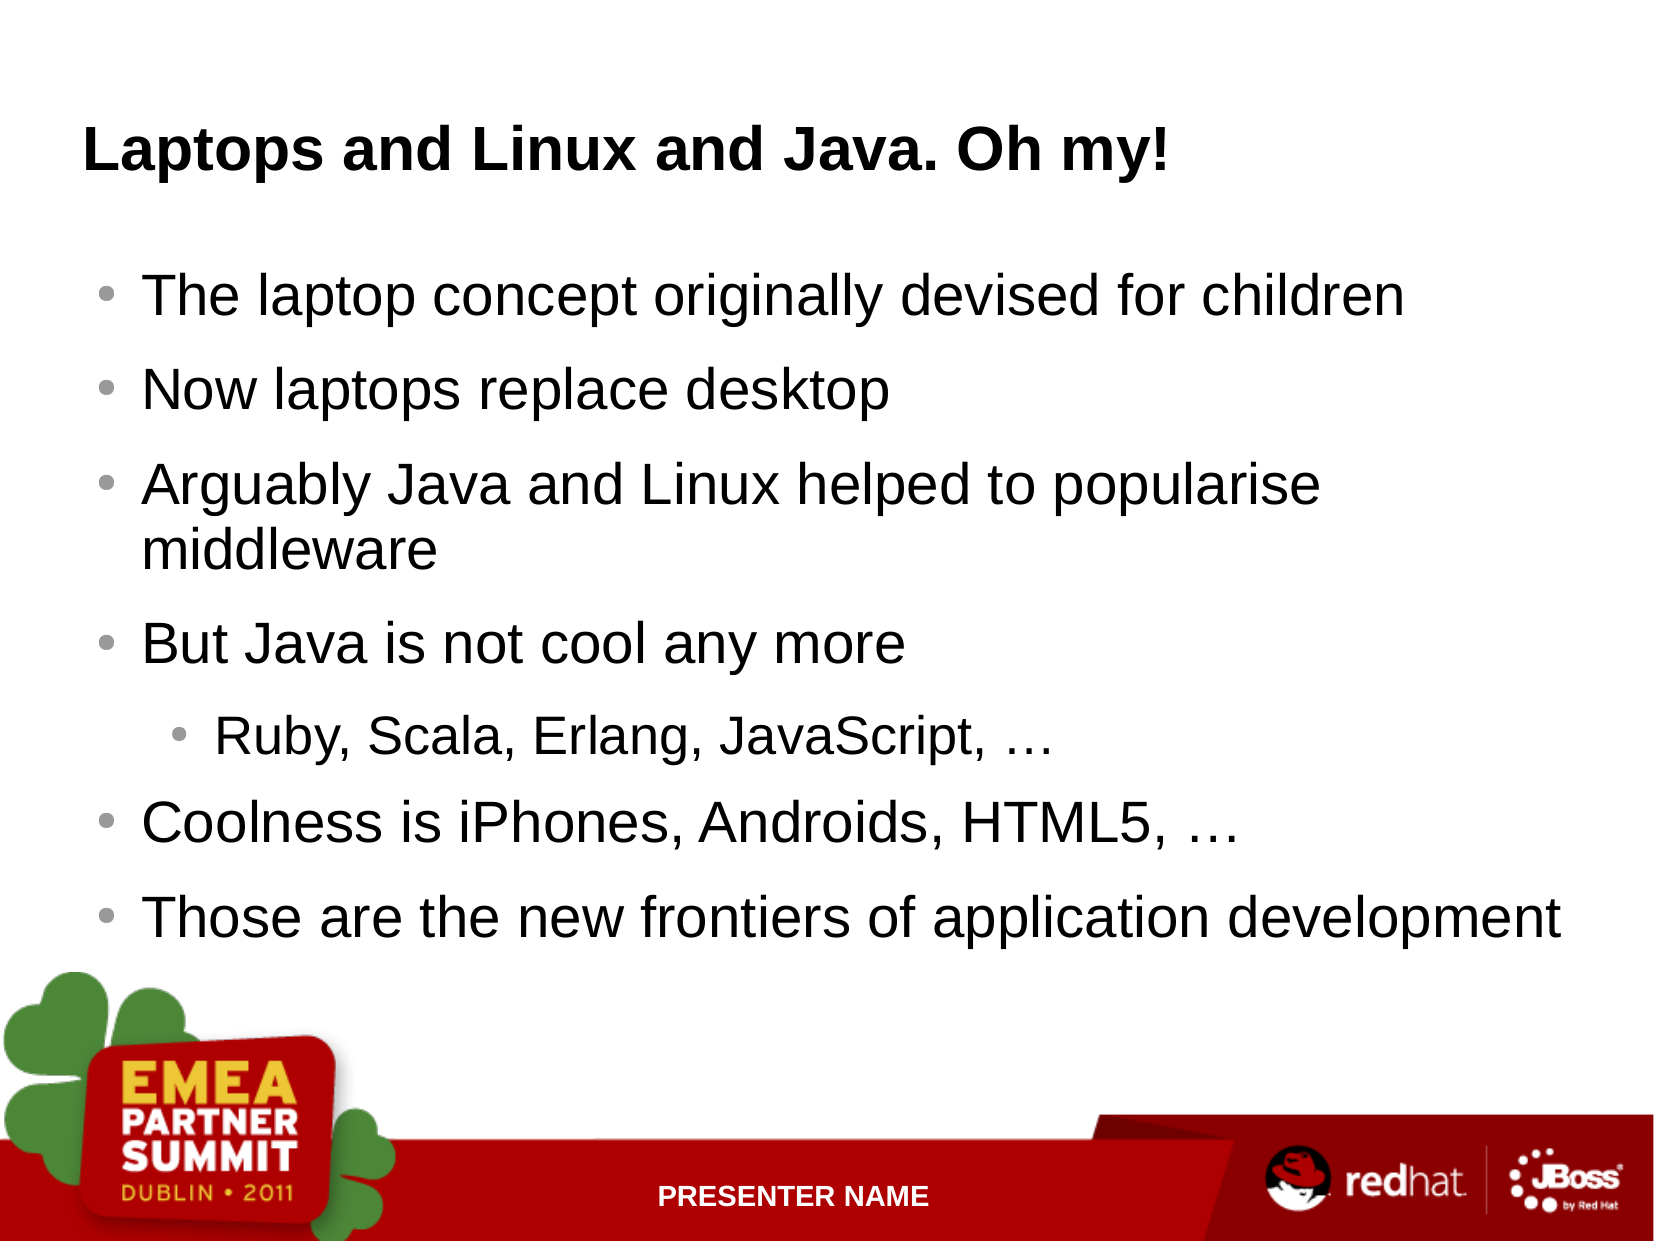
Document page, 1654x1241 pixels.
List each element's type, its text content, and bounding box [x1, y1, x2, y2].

title Laptops and Linux and Java. Oh my! [82, 62, 1571, 236]
list The laptop concept originally devised for children Now laptops replace desktop Arguably Java and Linux helped to popularise middleware But Java is not cool any more Ruby, Scala, Erlang, JavaScript, … Coolness is iPhones, Androids, HTML5, … Those are the new frontiers of application development [80, 262, 1570, 1042]
picture [0, 972, 1654, 1241]
